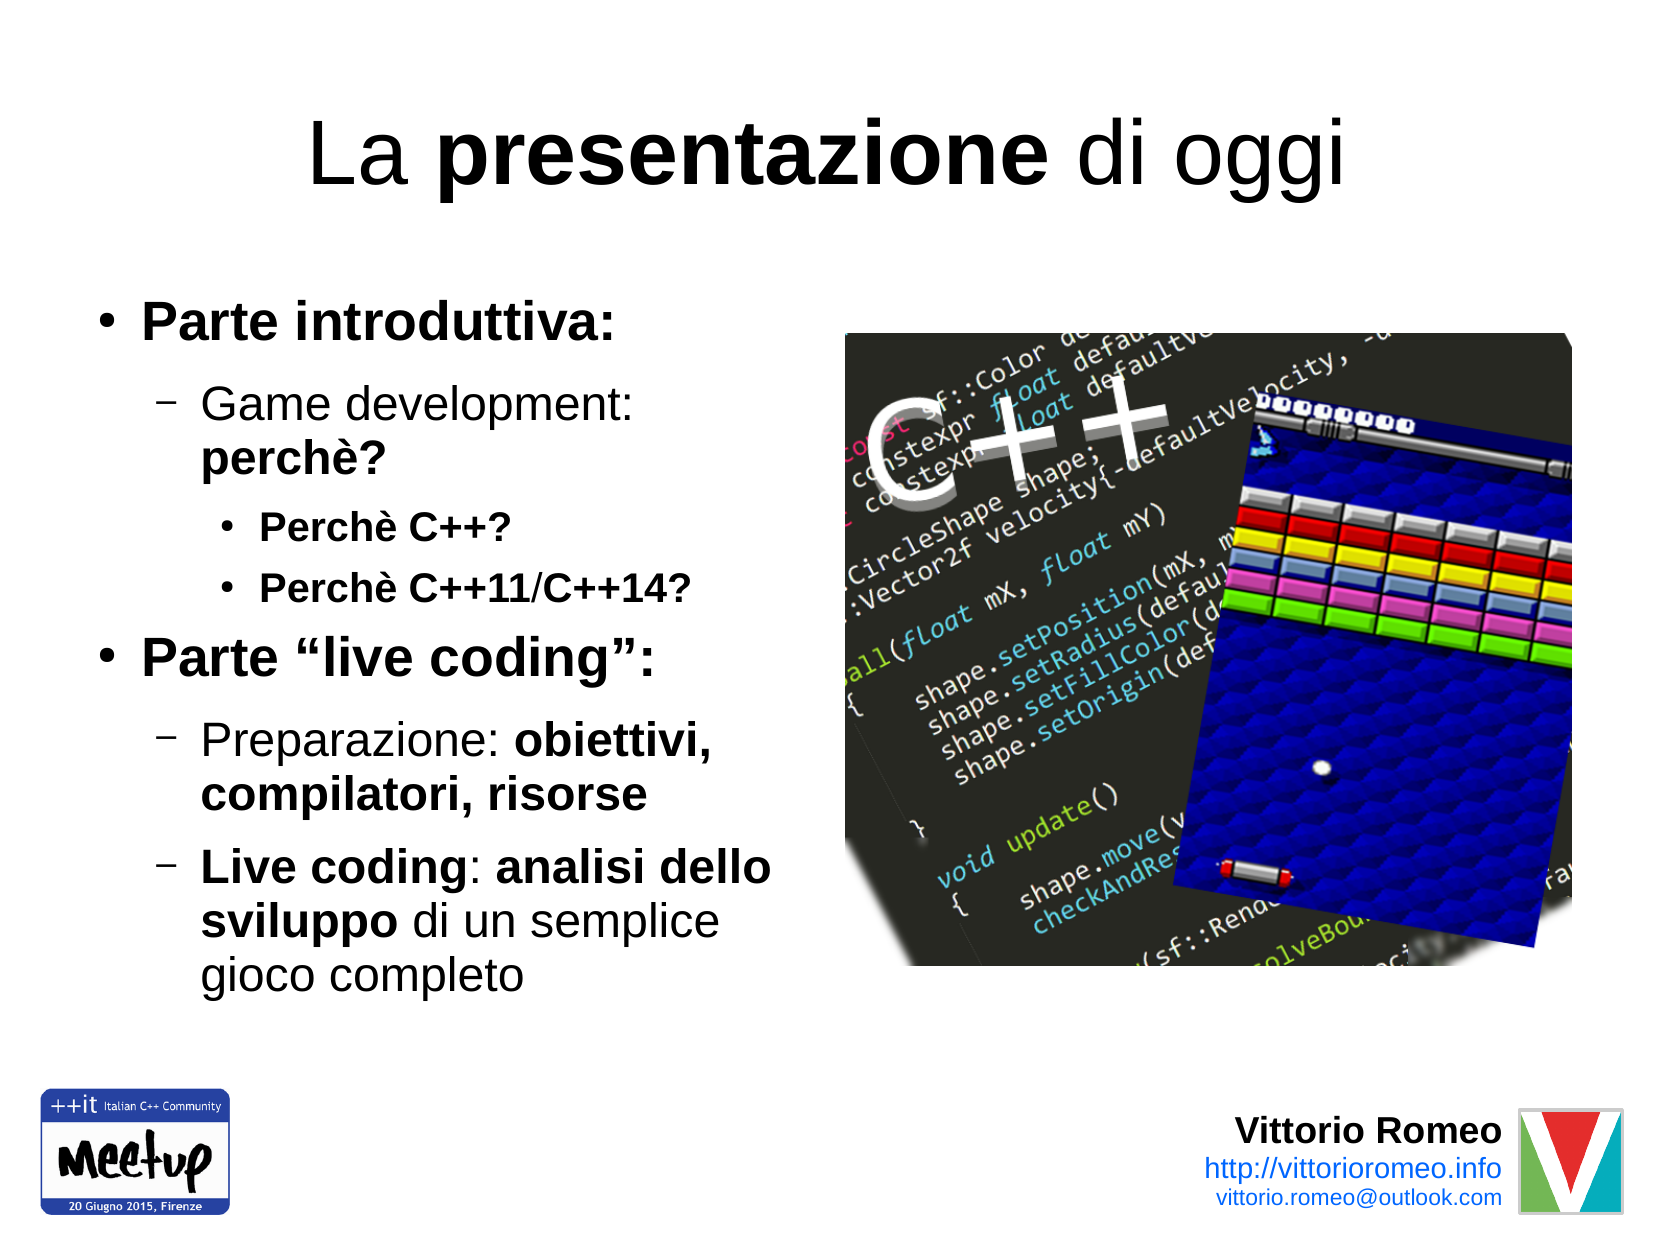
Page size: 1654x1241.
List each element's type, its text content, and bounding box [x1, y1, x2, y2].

title La presentazione di oggi [82, 49, 1571, 257]
list Parte introduttiva: Game development: perchè? Perchè C++? Perchè C++11/C++14? Parte “live coding”: Preparazione: obiettivi, compilatori, risorse Live coding: analisi dello sviluppo di un semplice gioco completo [82, 290, 809, 1010]
picture [845, 333, 1572, 966]
picture [40, 1088, 230, 1215]
picture [1521, 1112, 1621, 1212]
